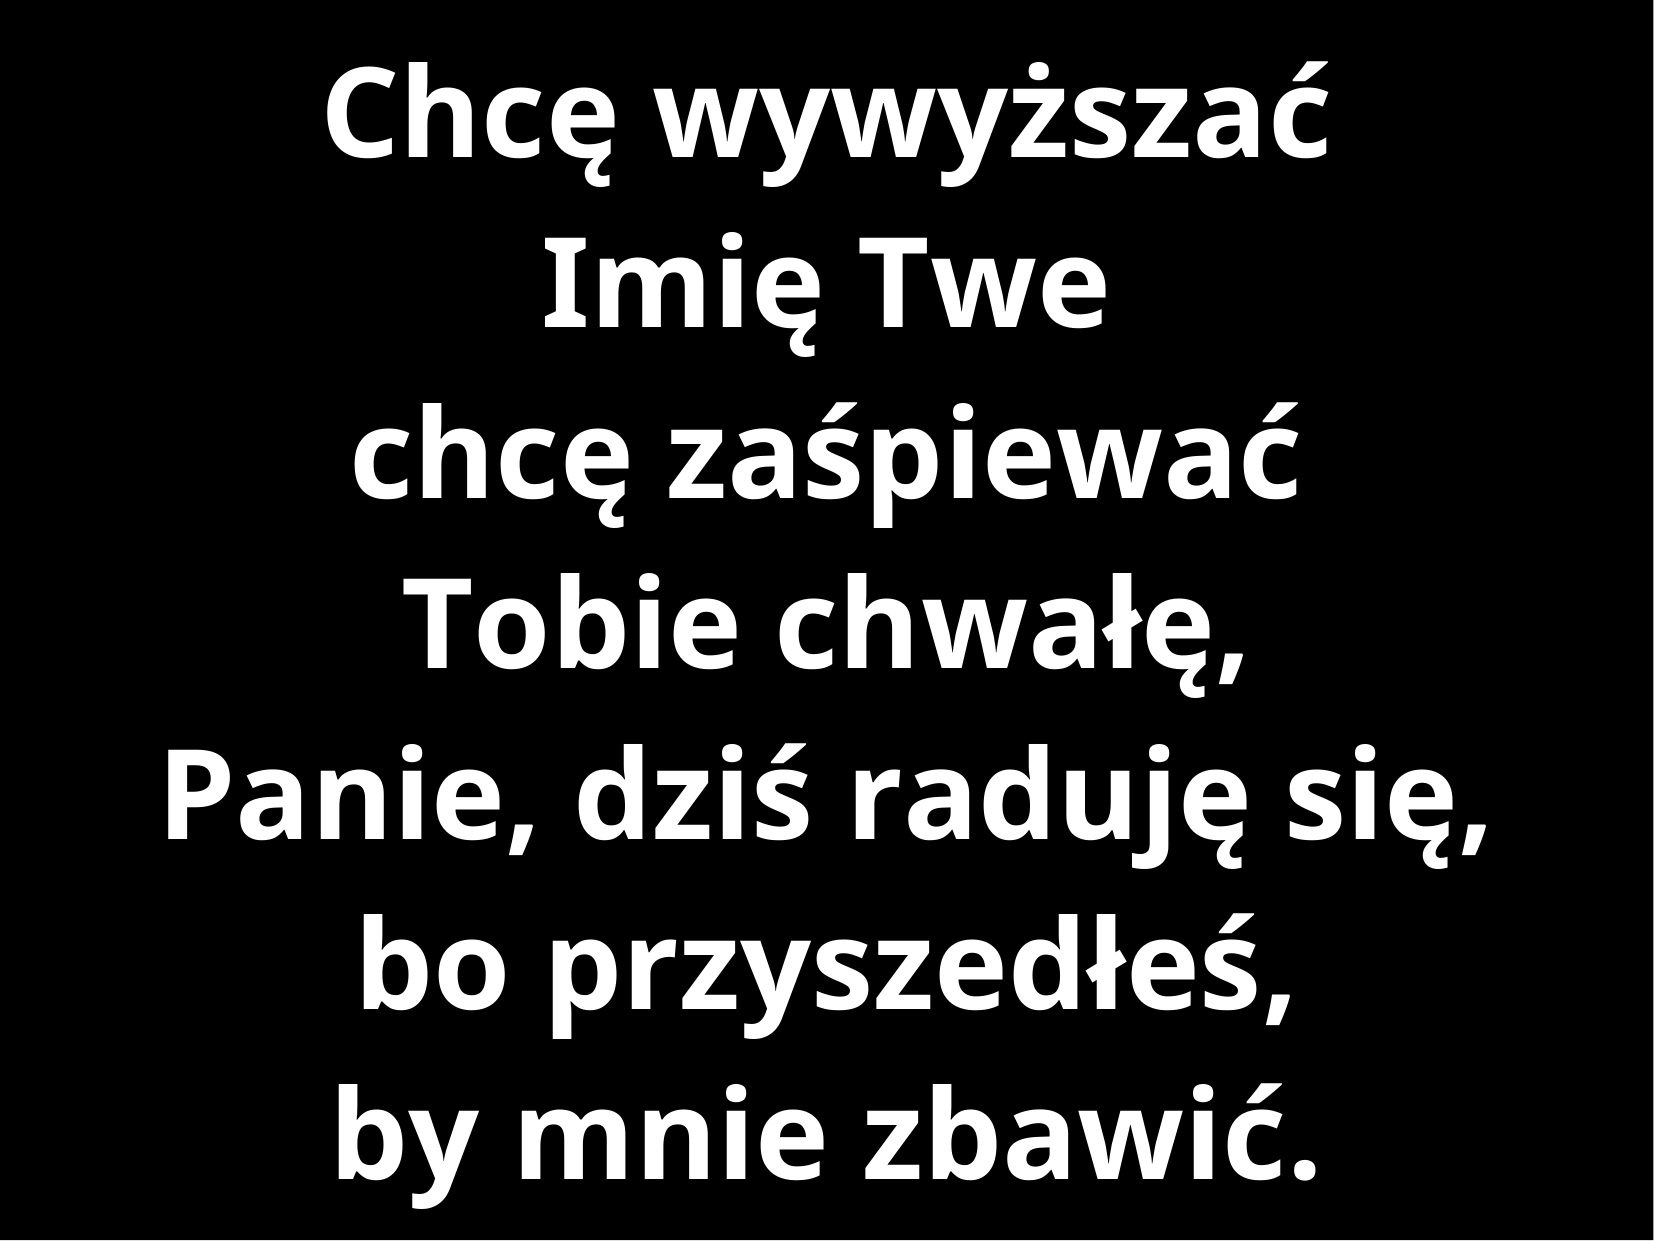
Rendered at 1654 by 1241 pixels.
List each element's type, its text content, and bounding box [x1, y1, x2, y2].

title Chcę wywyższać Imię Twe chcę zaśpiewać Tobie chwałę, Panie, dziś raduję się, bo przyszedłeś, by mnie zbawić. [0, 0, 1654, 1241]
